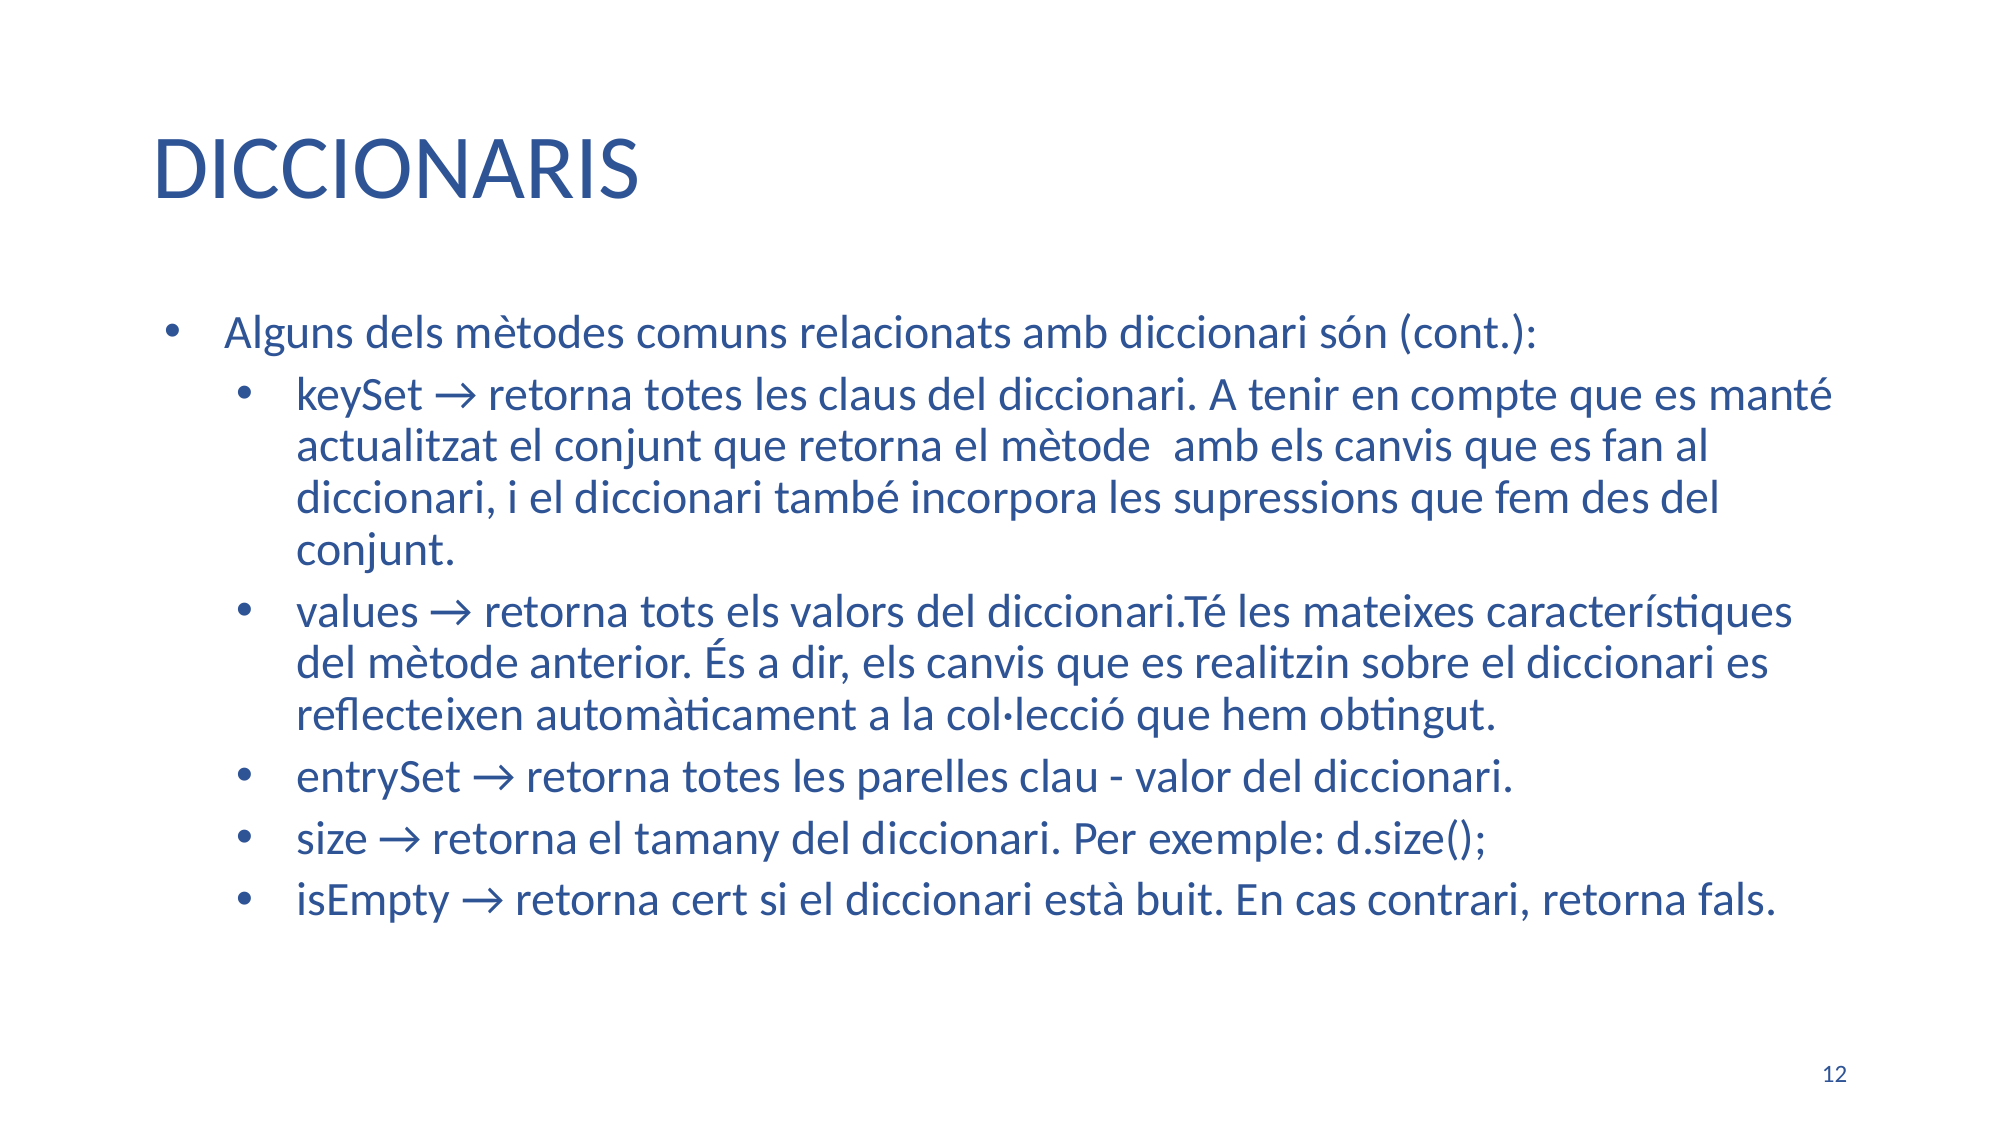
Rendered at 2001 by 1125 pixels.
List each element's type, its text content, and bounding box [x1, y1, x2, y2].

list Alguns dels mètodes comuns relacionats amb diccionari són (cont.): keySet → retorna totes les claus del diccionari. A tenir en compte que es manté actualitzat el conjunt que retorna el mètode amb els canvis que es fan al diccionari, i el diccionari també incorpora les supressions que fem des del conjunt. values → retorna tots els valors del diccionari.Té les mateixes característiques del mètode anterior. És a dir, els canvis que es realitzin sobre el diccionari es reflecteixen automàticament a la col·lecció que hem obtingut. entrySet → retorna totes les parelles clau - valor del diccionari. size → retorna el tamany del diccionari. Per exemple: d.size(); isEmpty → retorna cert si el diccionari està buit. En cas contrari, retorna fals. [137, 299, 1863, 1014]
slide_number <number> [1412, 1042, 1863, 1103]
title DICCIONARIS [137, 59, 1863, 278]
